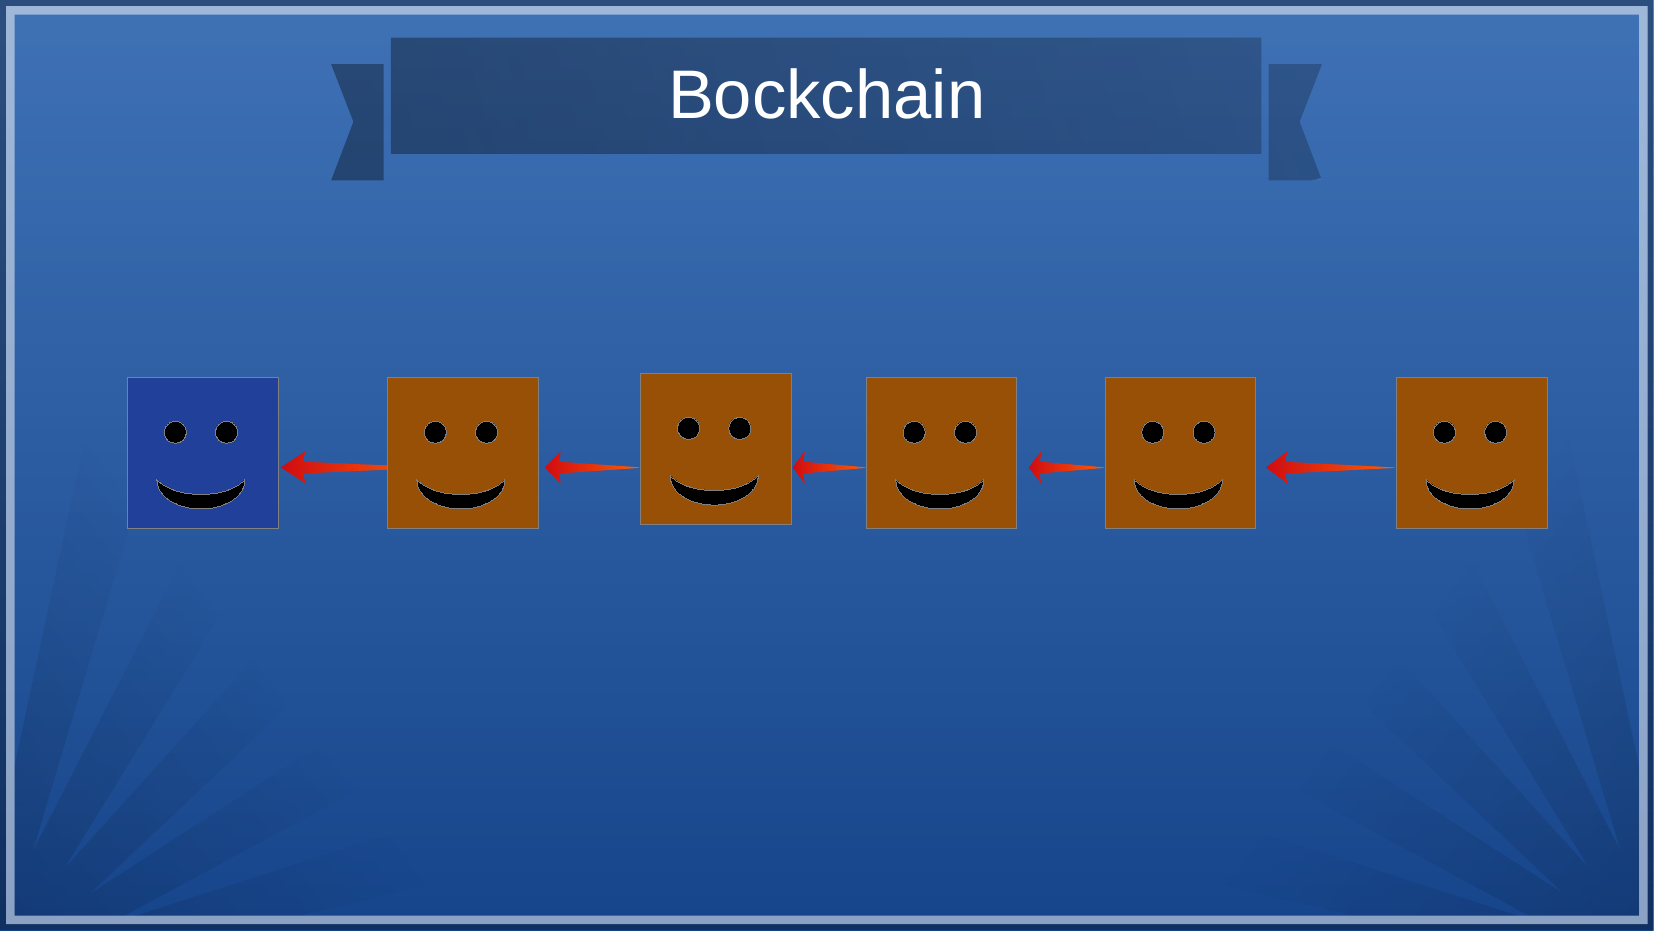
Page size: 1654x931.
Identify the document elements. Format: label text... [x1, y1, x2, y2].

title Bockchain [389, 35, 1264, 154]
text_box [640, 373, 792, 525]
text_box [387, 377, 539, 529]
picture [1027, 448, 1106, 486]
text_box [127, 377, 279, 529]
picture [279, 448, 387, 486]
picture [1263, 448, 1397, 486]
text_box [1396, 377, 1548, 529]
picture [791, 448, 867, 486]
text_box [866, 377, 1017, 529]
picture [543, 448, 641, 486]
text_box [1105, 377, 1256, 529]
